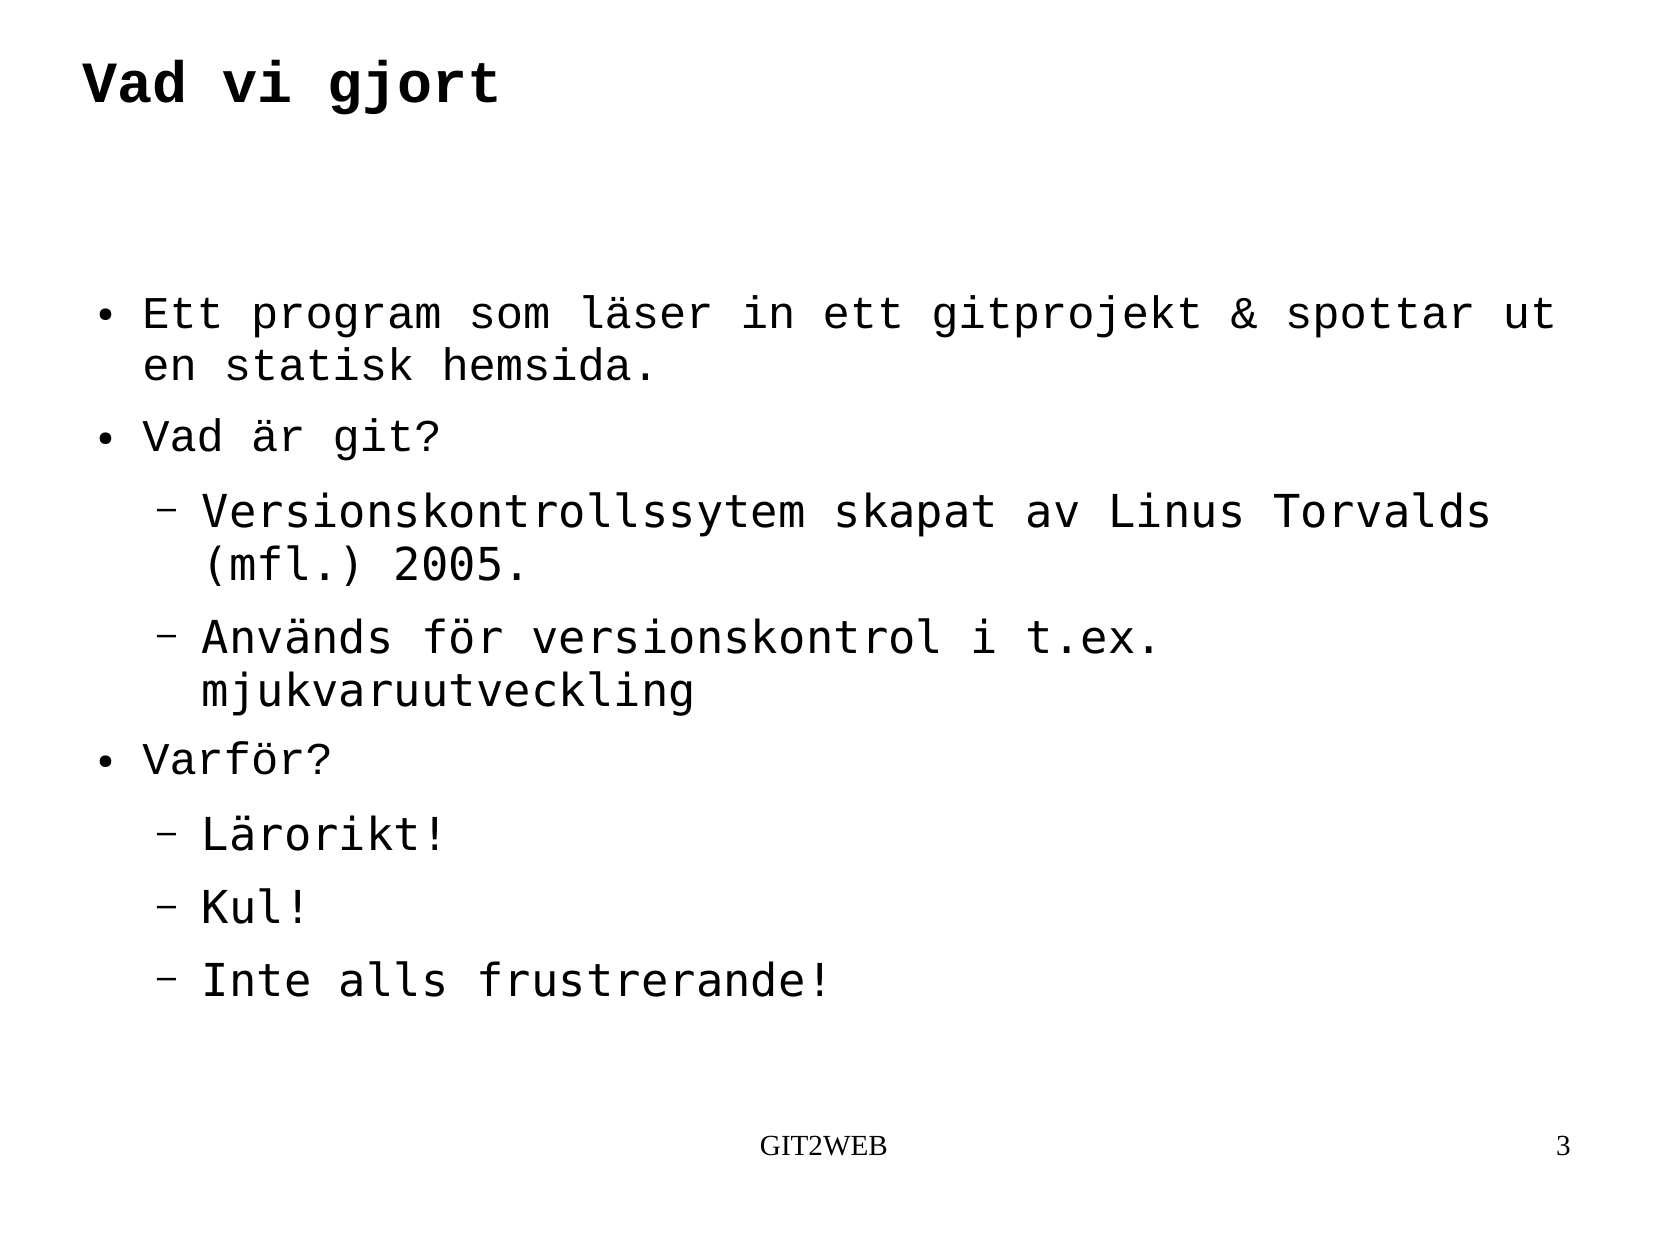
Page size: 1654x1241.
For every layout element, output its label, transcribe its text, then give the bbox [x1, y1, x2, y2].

list Ett program som läser in ett gitprojekt & spottar ut en statisk hemsida. Vad är git? Versionskontrollssytem skapat av Linus Torvalds (mfl.) 2005. Används för versionskontrol i t.ex. mjukvaruutveckling Varför? Lärorikt! Kul! Inte alls frustrerande! [82, 290, 1571, 1010]
title Vad vi gjort [82, 49, 1571, 257]
